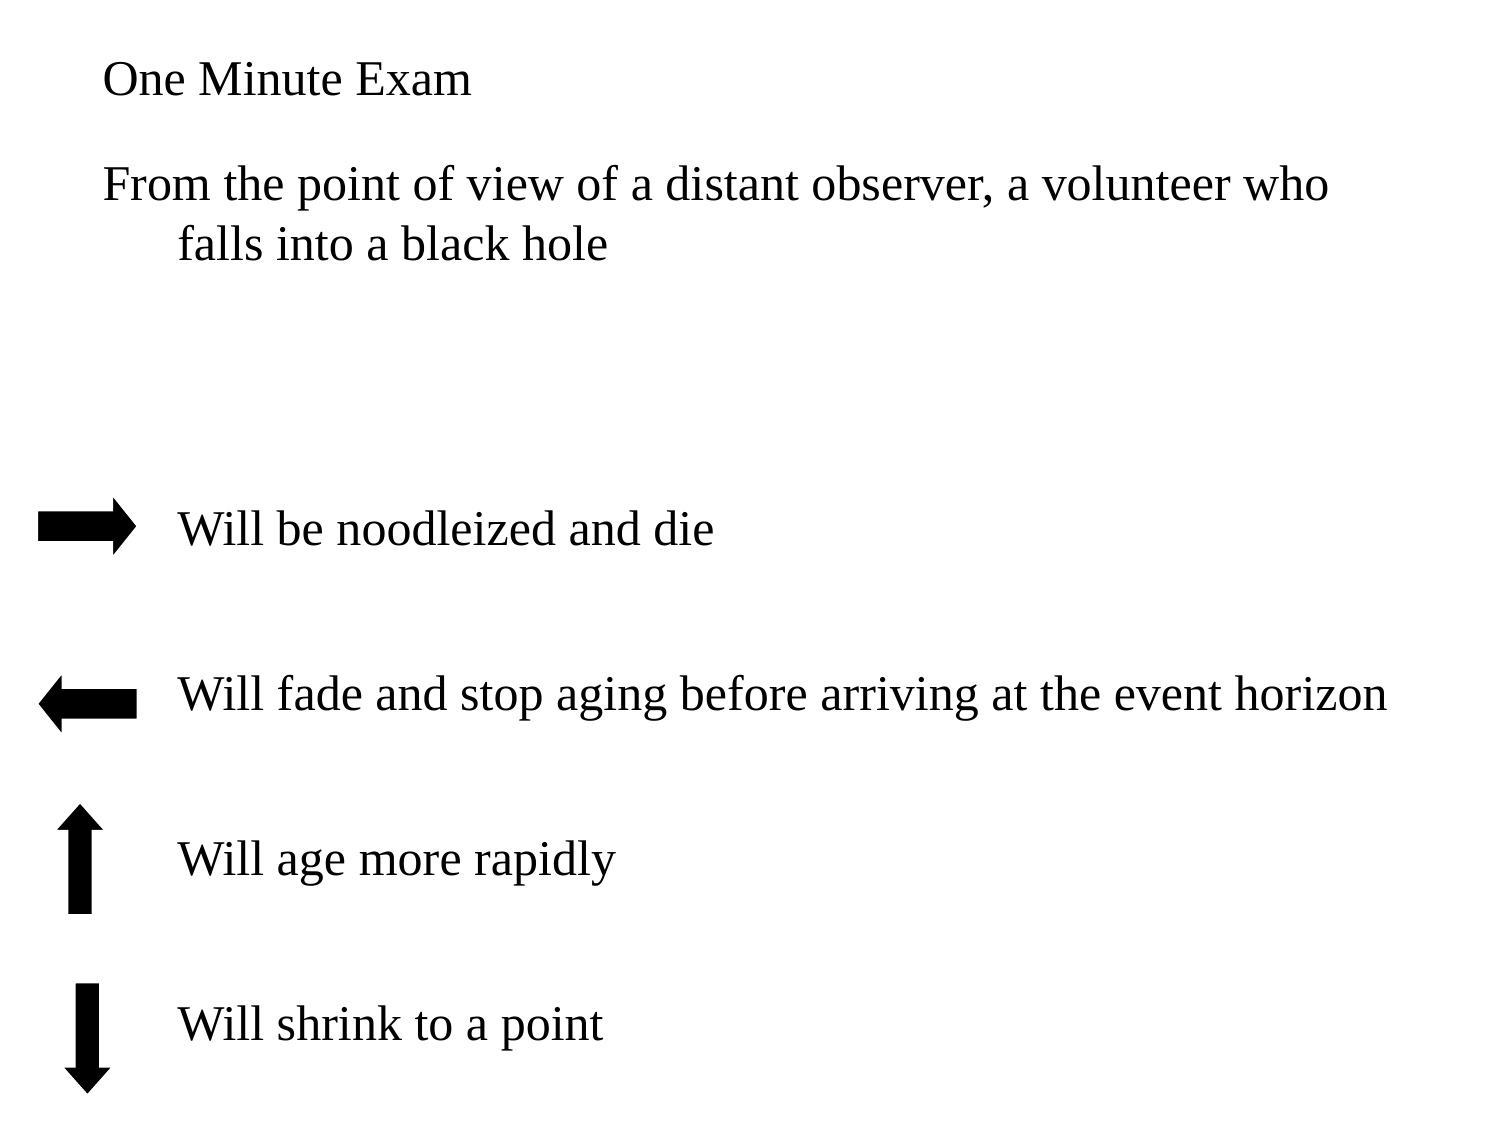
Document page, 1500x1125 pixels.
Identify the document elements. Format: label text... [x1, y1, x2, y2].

text_box [55, 802, 106, 916]
text_box [37, 495, 138, 558]
text_box [37, 672, 138, 736]
text_box [62, 982, 113, 1096]
text_box One Minute Exam From the point of view of a distant observer, a volunteer who falls into a black hole Will be noodleized and die Will fade and stop aging before arriving at the event horizon Will age more rapidly Will shrink to a point [87, 37, 1438, 1023]
